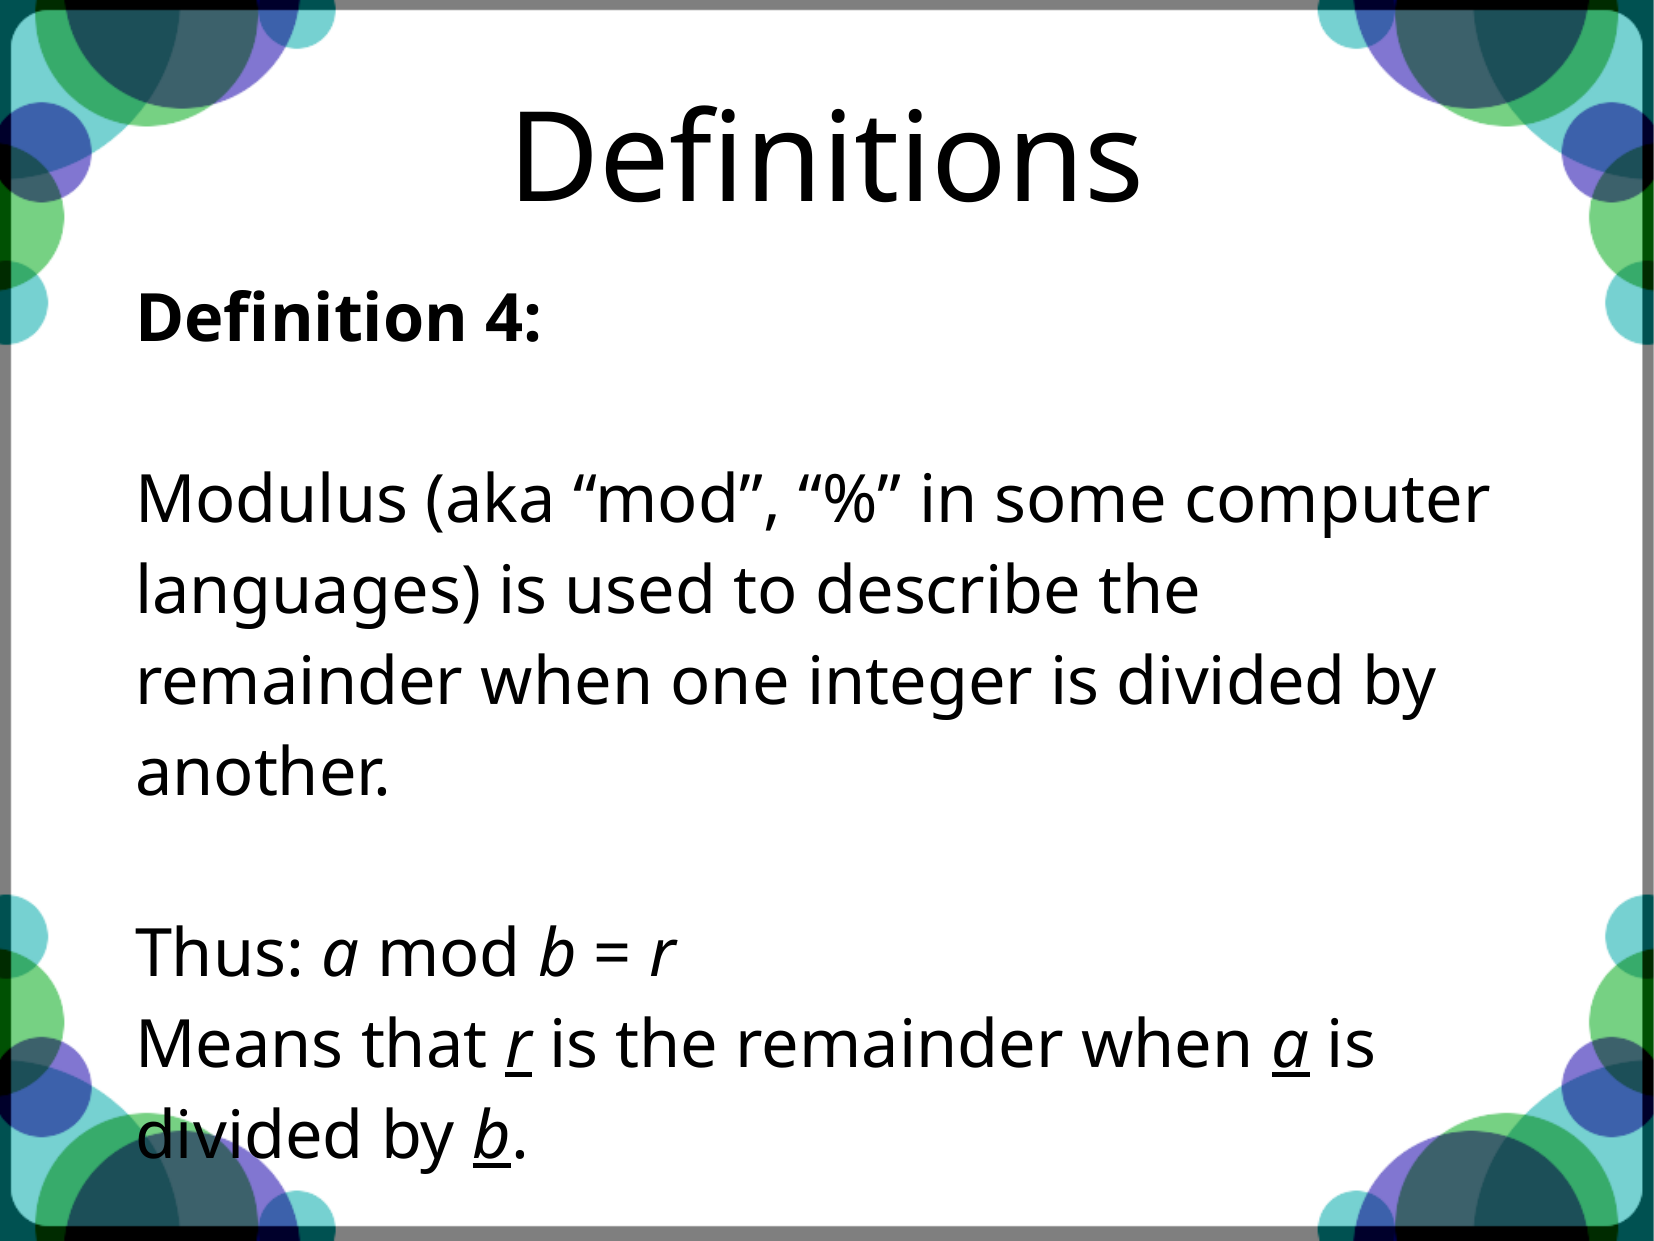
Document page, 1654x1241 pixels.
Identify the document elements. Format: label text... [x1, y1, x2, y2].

title Definitions [82, 49, 1571, 257]
picture [0, 0, 1654, 1241]
text_box Definition 4: Modulus (aka “mod”, “%” in some computer languages) is used to describe the remainder when one integer is divided by another. Thus: a mod b = r Means that r is the remainder when a is divided by b. [135, 270, 1531, 943]
